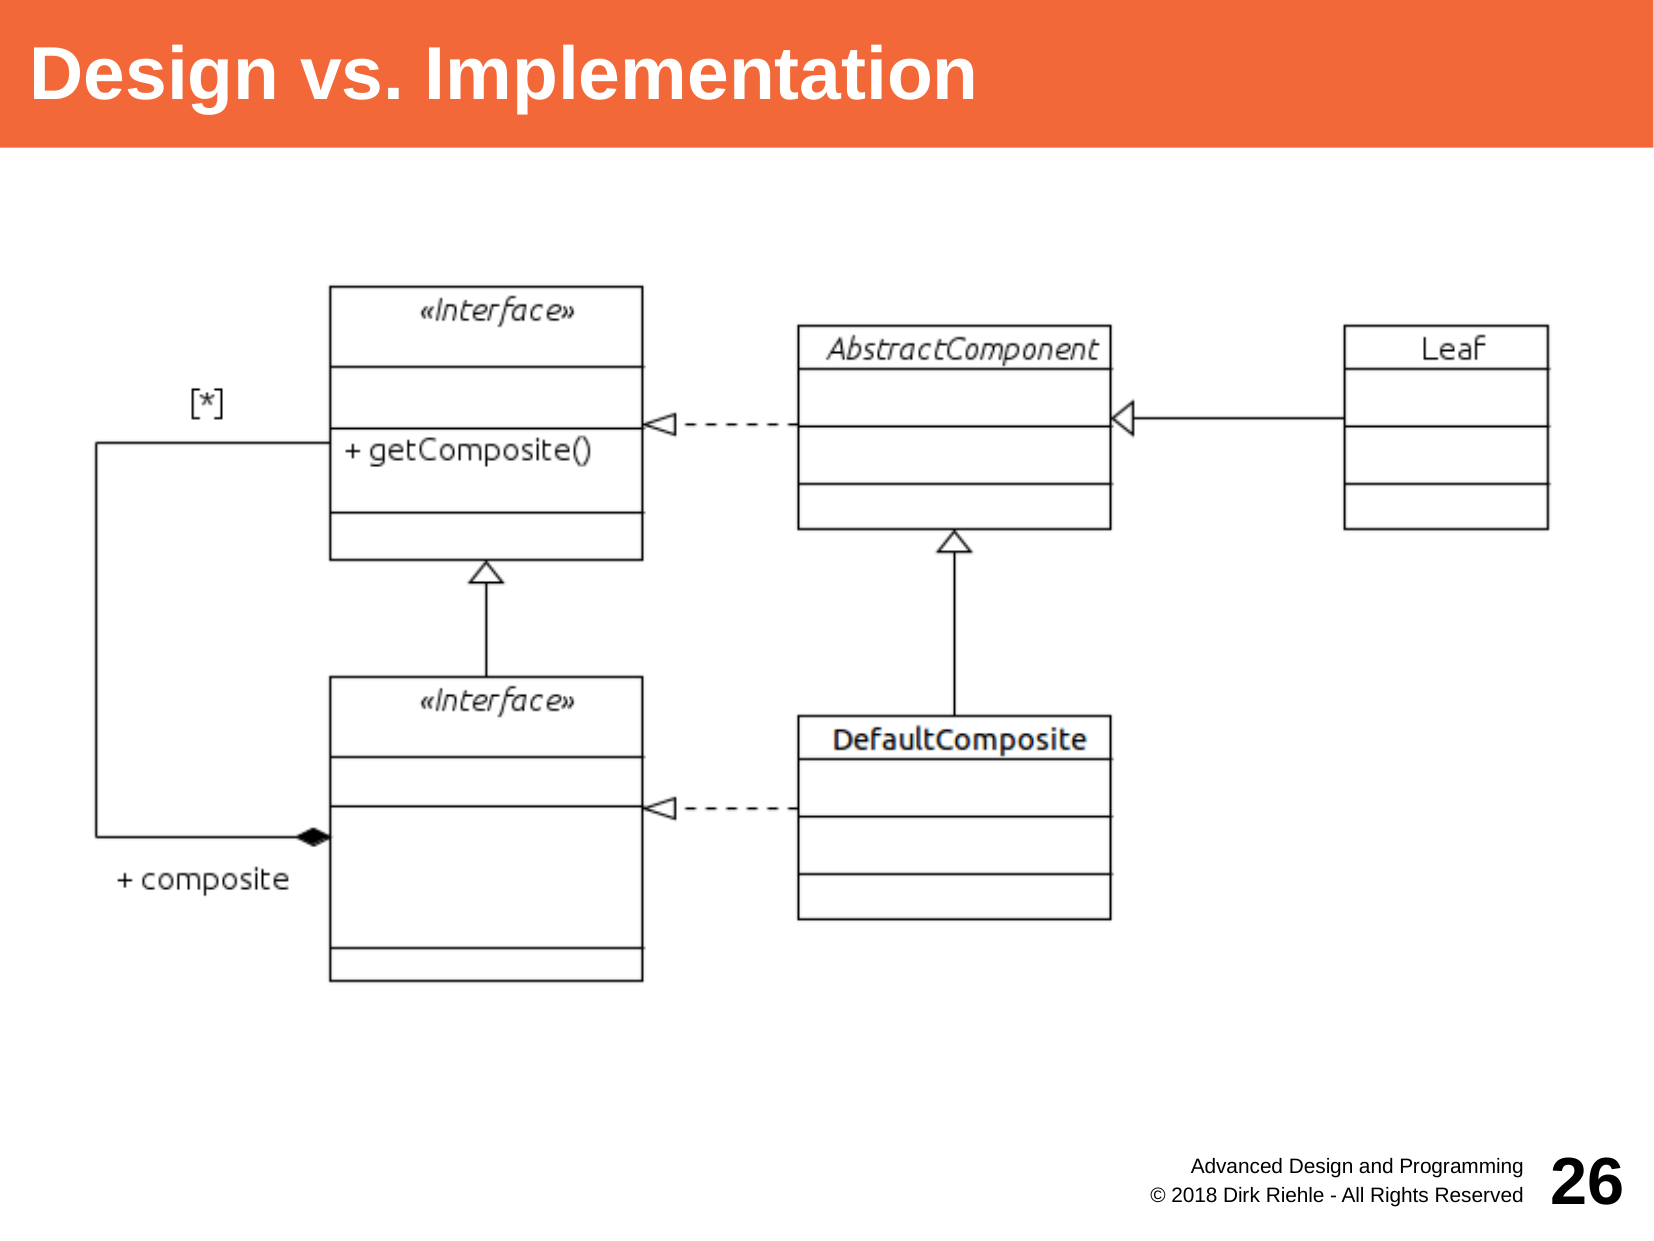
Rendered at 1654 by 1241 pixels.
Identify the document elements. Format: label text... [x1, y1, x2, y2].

picture [0, 237, 1570, 1003]
title Design vs. Implementation [0, 0, 1654, 148]
